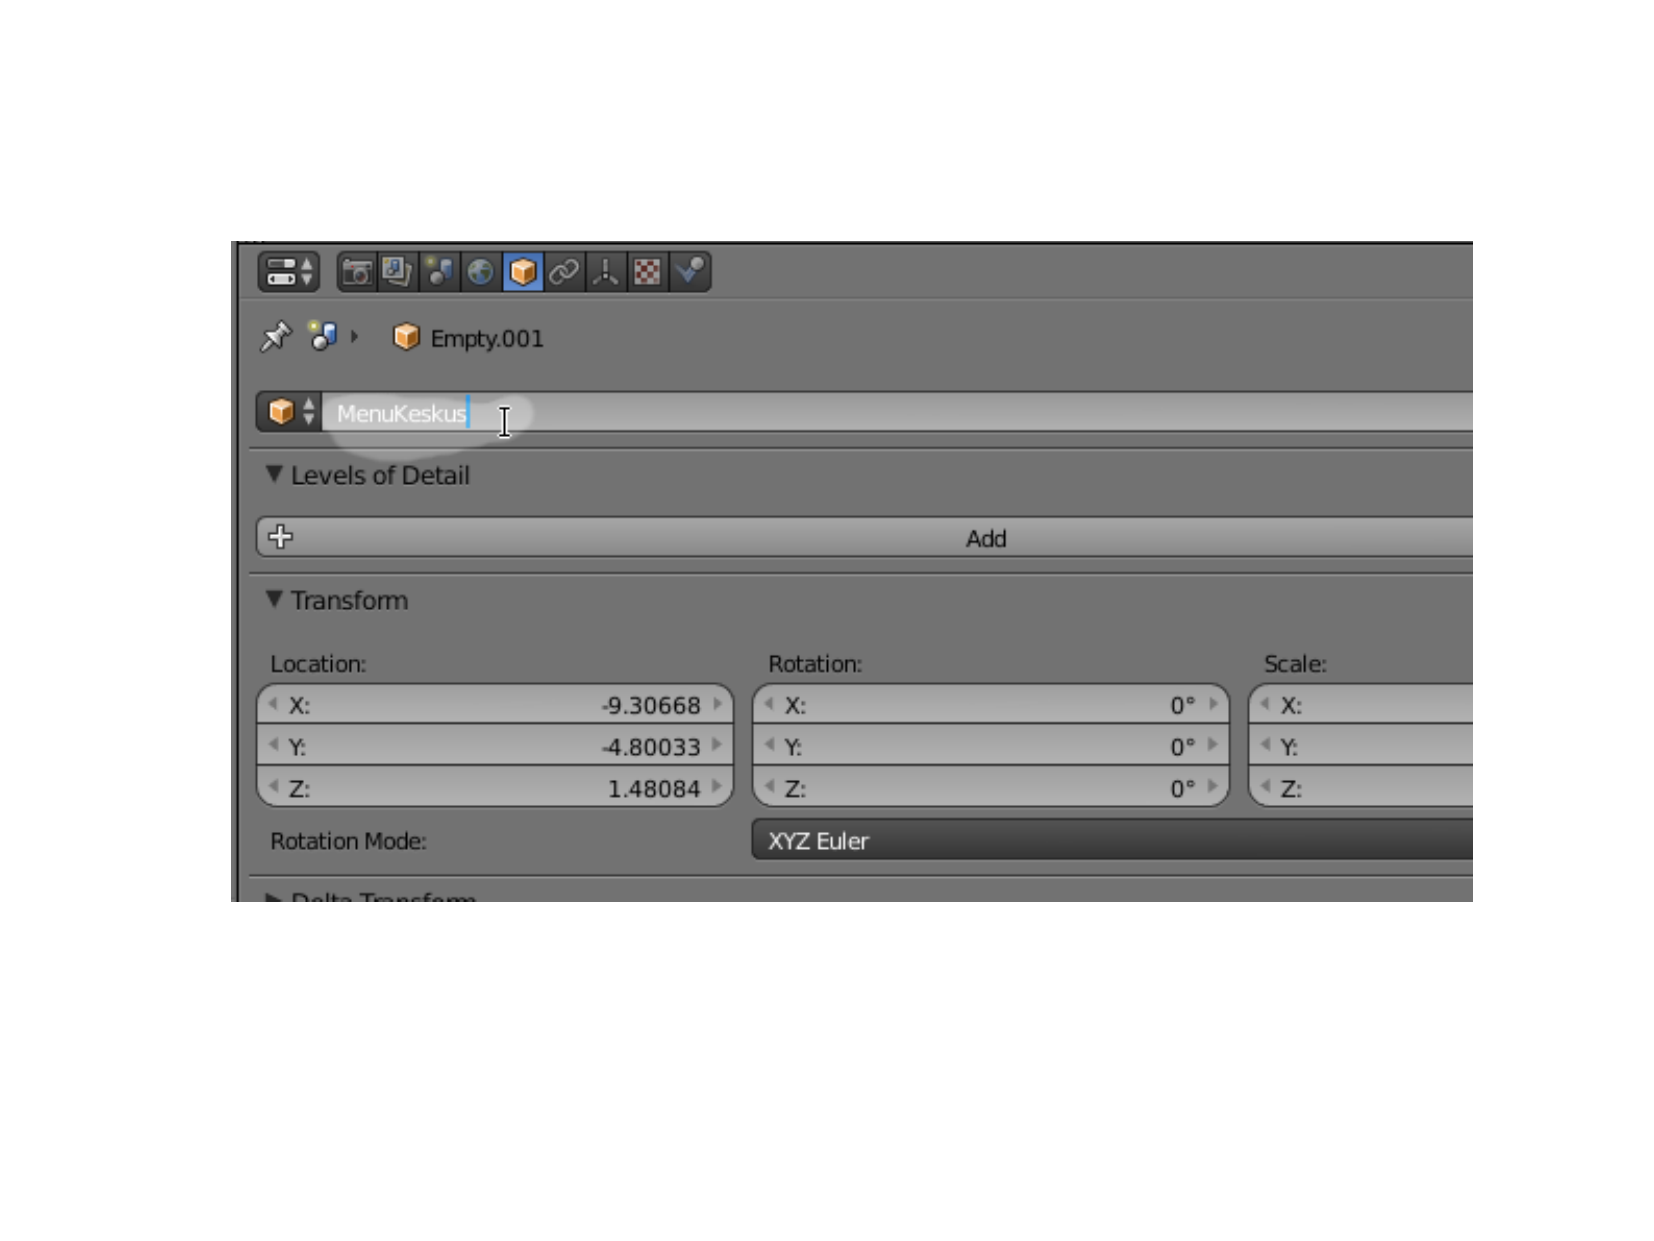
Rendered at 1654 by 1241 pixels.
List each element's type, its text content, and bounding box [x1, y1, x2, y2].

picture [231, 241, 1473, 902]
subtitle <MenuKeskus> [82, 49, 1571, 1010]
